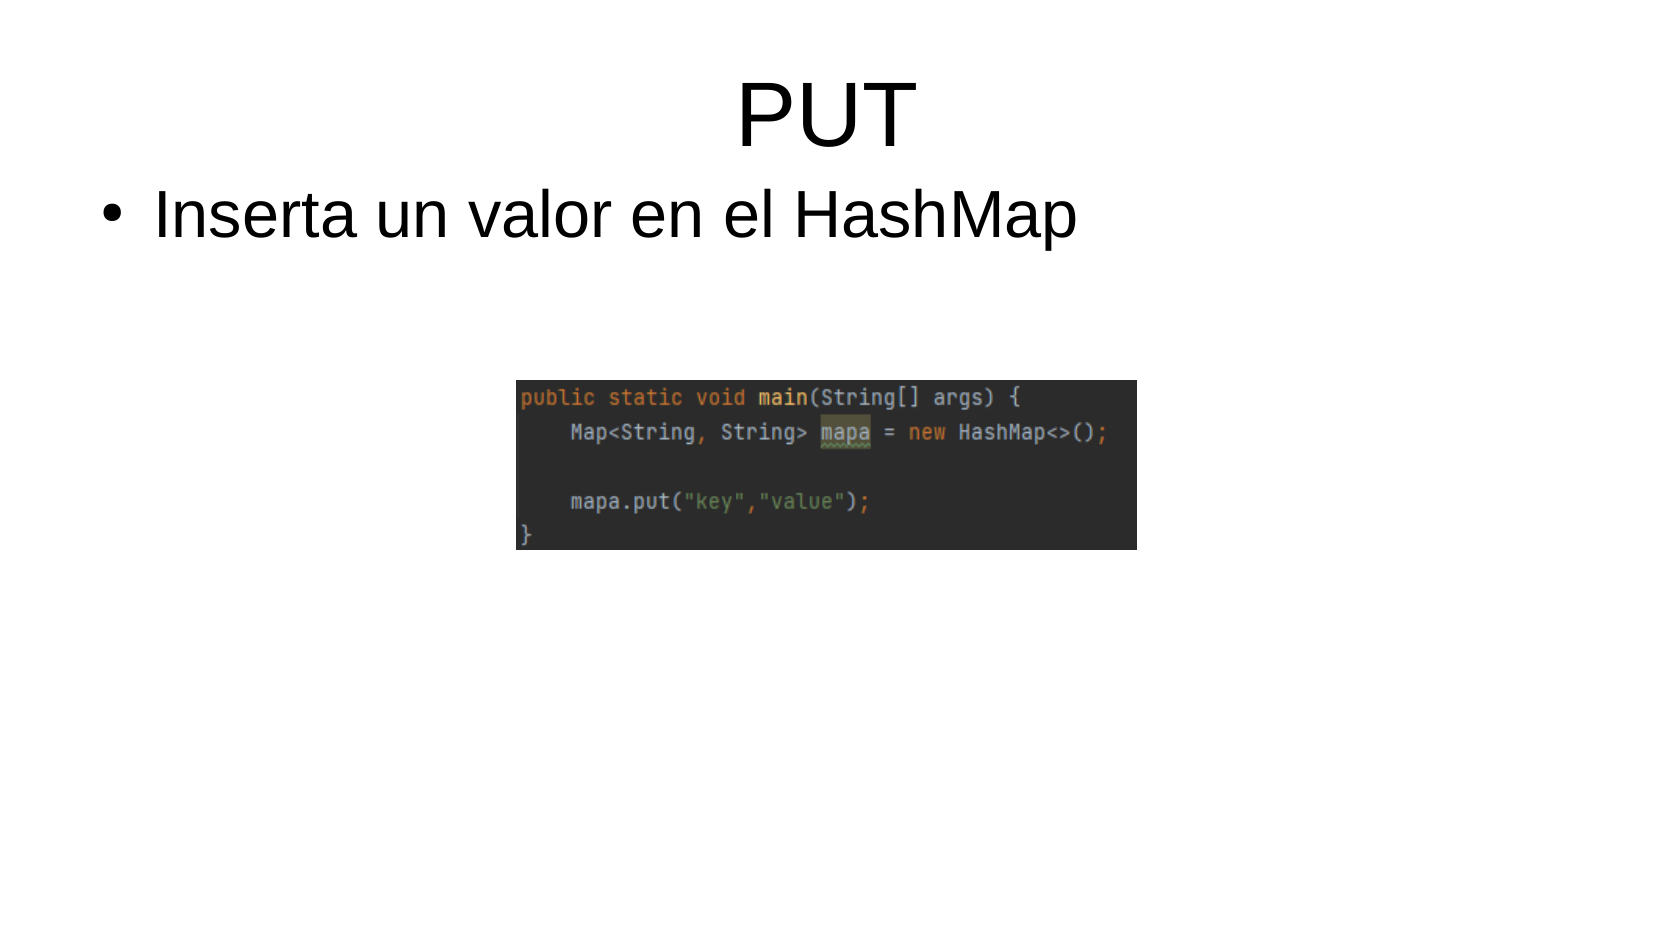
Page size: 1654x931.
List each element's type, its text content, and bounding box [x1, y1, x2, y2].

picture [516, 380, 1137, 550]
title PUT [82, 37, 1571, 177]
list Inserta un valor en el HashMap [82, 177, 1571, 717]
